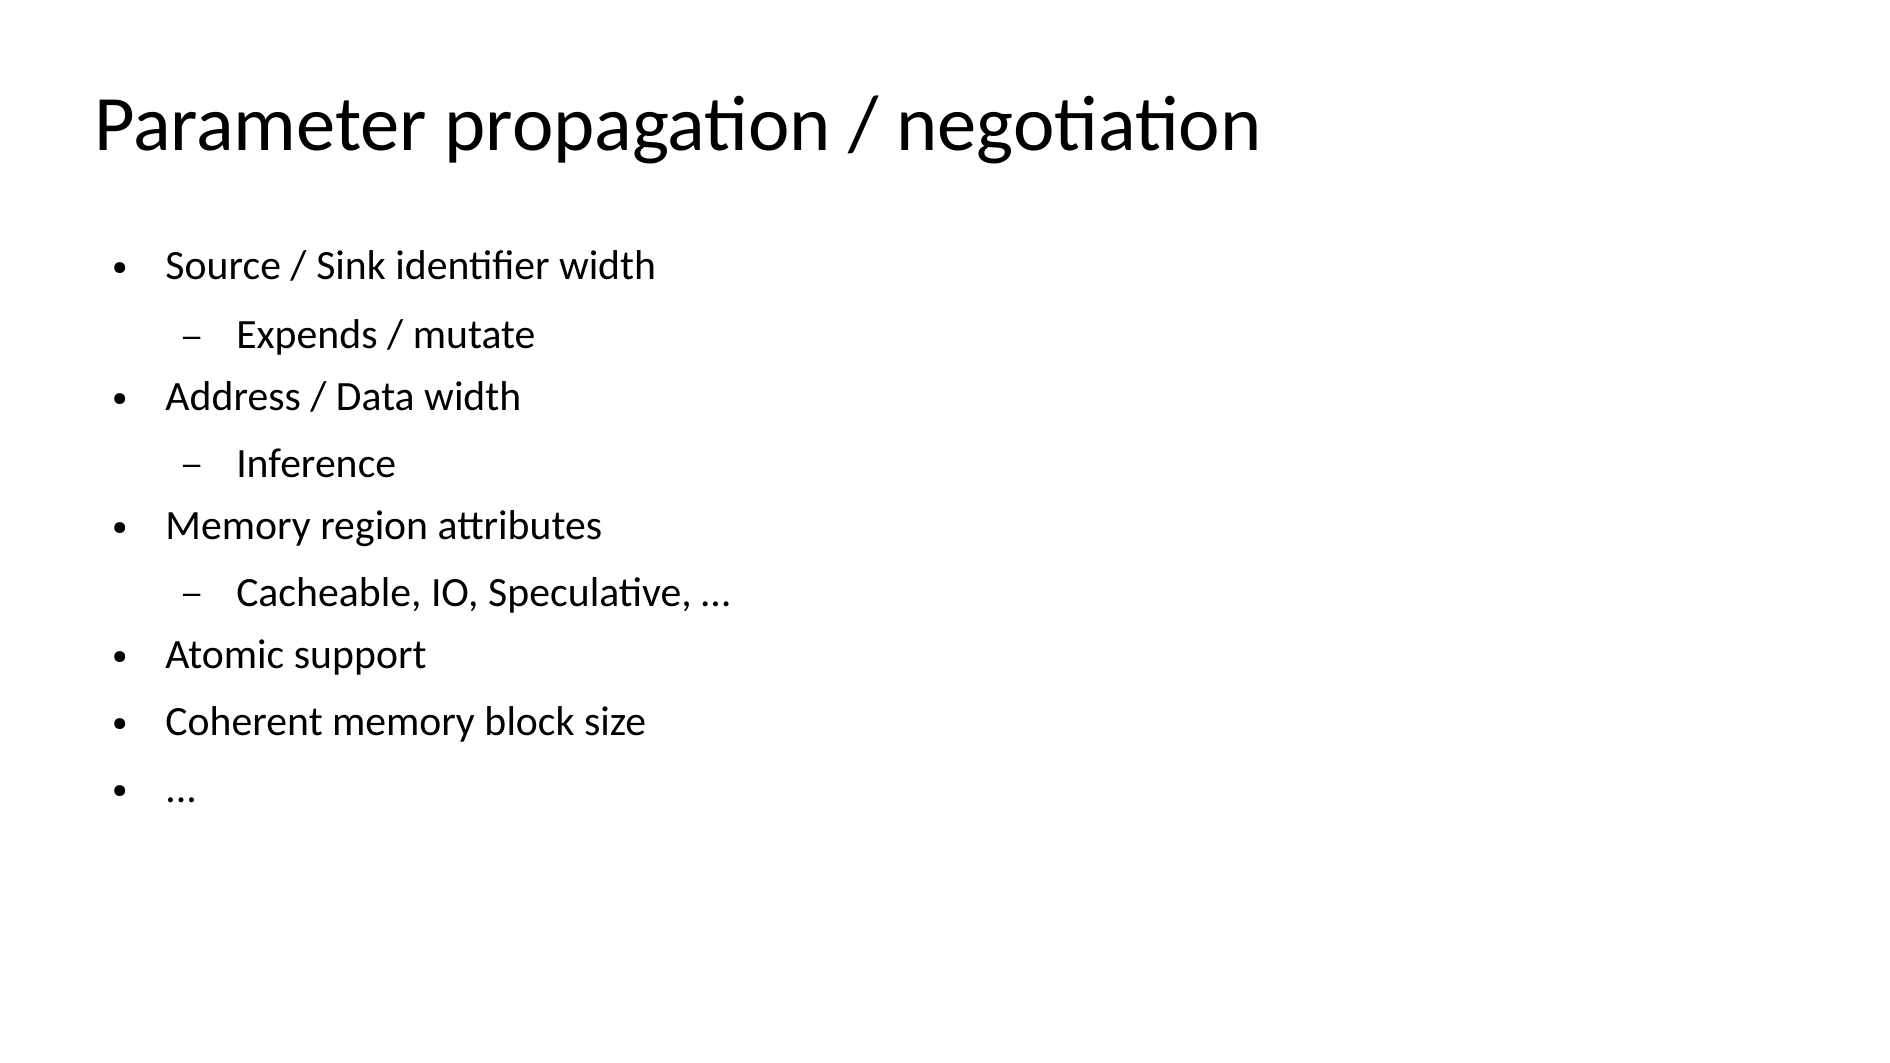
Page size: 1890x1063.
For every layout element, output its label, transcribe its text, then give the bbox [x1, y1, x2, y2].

title Parameter propagation / negotiation [94, 42, 1796, 220]
list Source / Sink identifier width Expends / mutate Address / Data width Inference Memory region attributes Cacheable, IO, Speculative, … Atomic support Coherent memory block size ... [94, 248, 1878, 1063]
